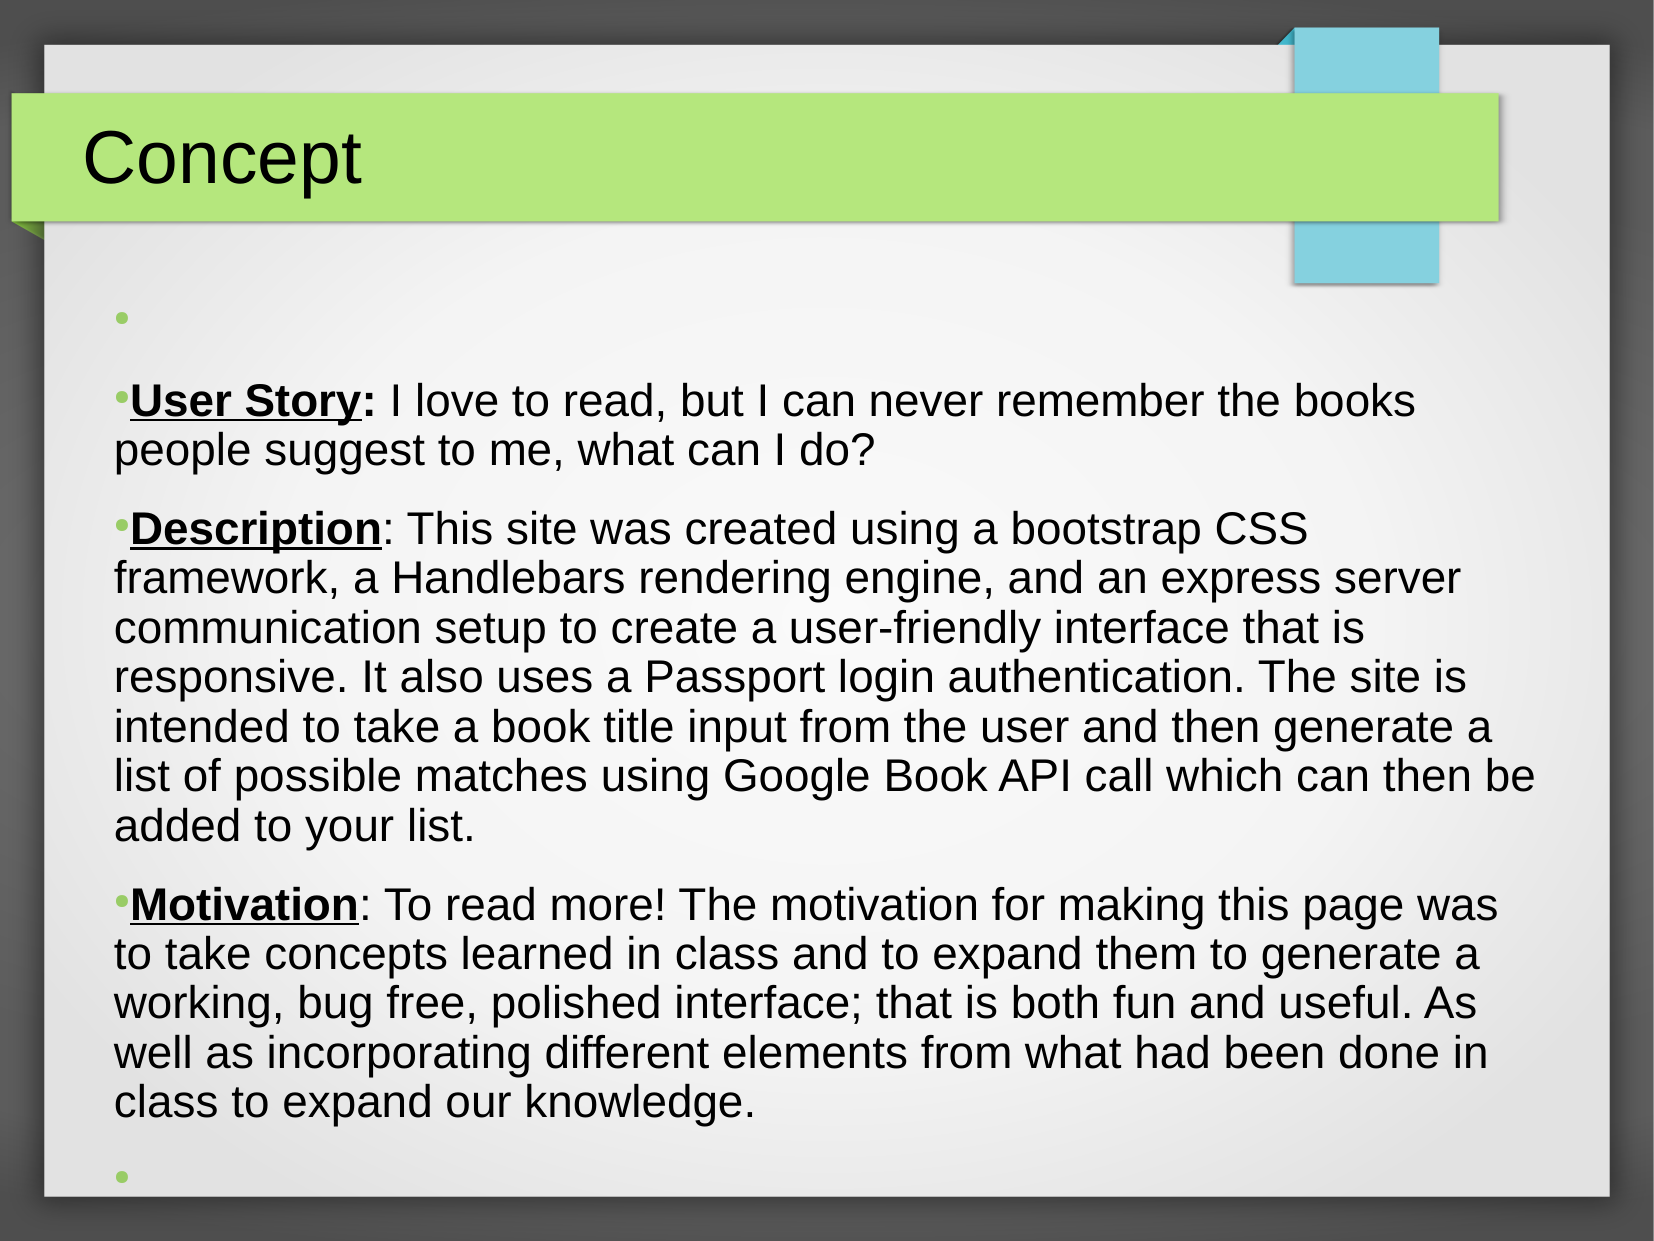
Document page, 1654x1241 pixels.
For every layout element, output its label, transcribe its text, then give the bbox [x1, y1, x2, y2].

picture [0, 0, 1654, 1241]
list User Story: I love to read, but I can never remember the books people suggest to me, what can I do? Description: This site was created using a bootstrap CSS framework, a Handlebars rendering engine, and an express server communication setup to create a user-friendly interface that is responsive. It also uses a Passport login authentication. The site is intended to take a book title input from the user and then generate a list of possible matches using Google Book API call which can then be added to your list. Motivation: To read more! The motivation for making this page was to take concepts learned in class and to expand them to generate a working, bug free, polished interface; that is both fun and useful. As well as incorporating different elements from what had been done in class to expand our knowledge. [113, 292, 1538, 1126]
title Concept [82, 94, 1264, 213]
